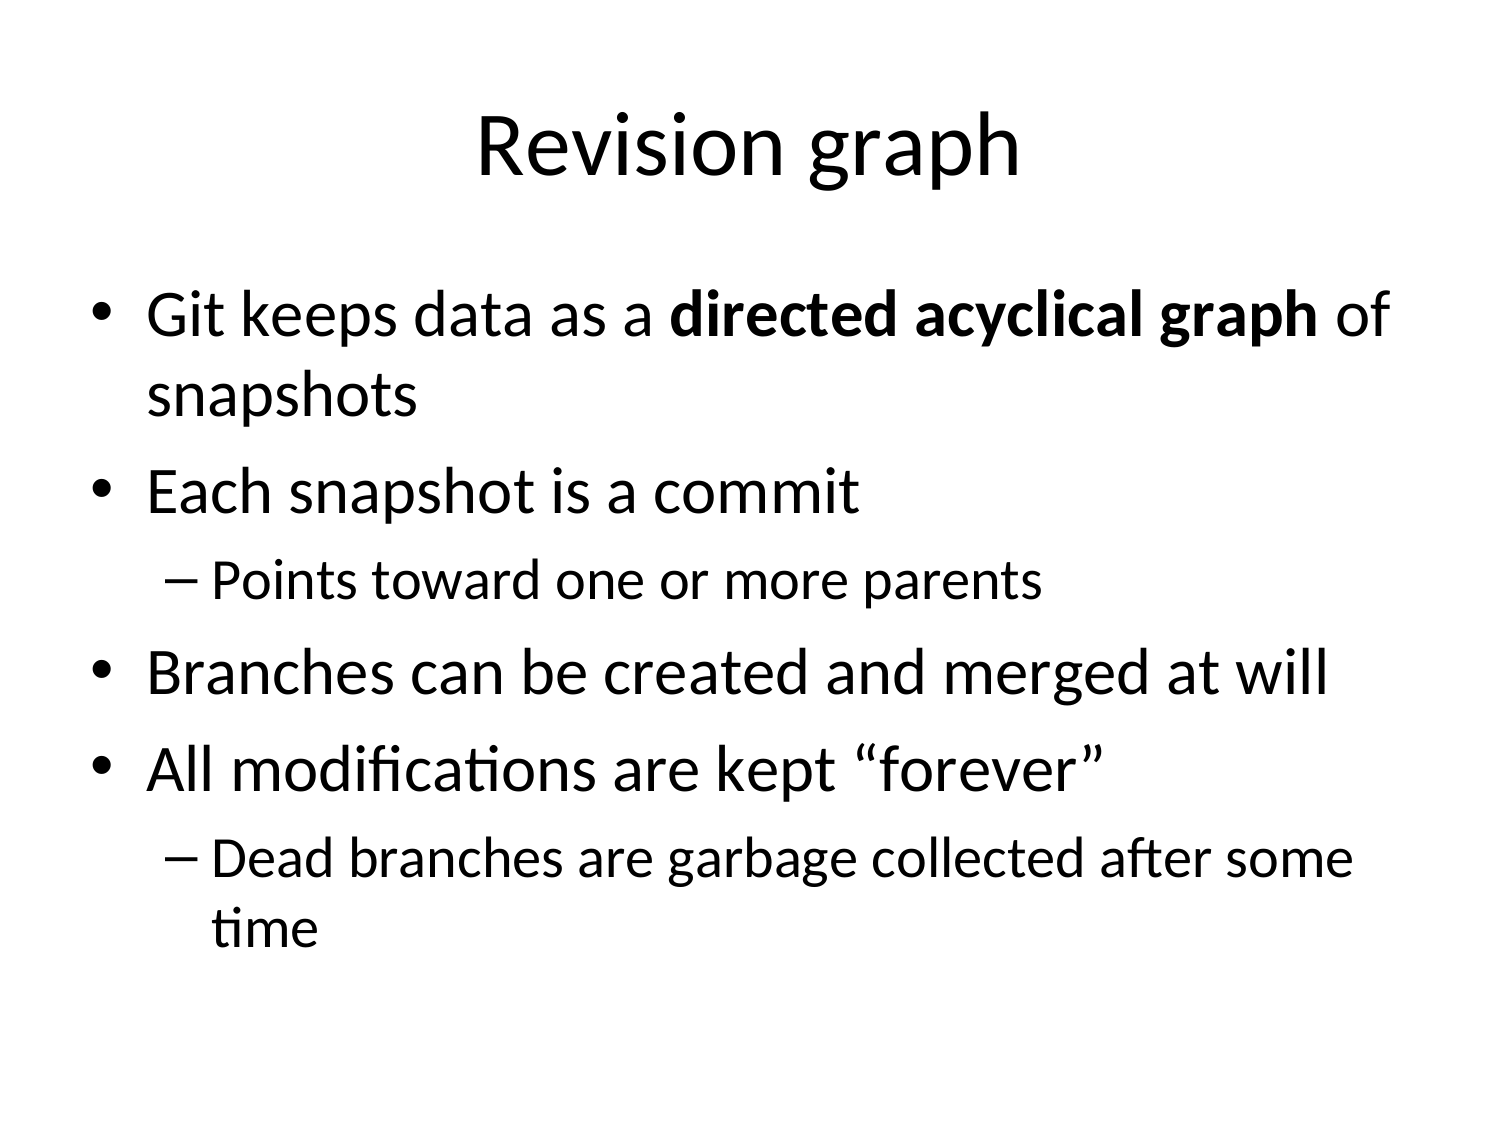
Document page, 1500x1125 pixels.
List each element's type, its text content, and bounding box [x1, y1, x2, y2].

title Revision graph [75, 45, 1426, 233]
list Git keeps data as a directed acyclical graph of snapshots Each snapshot is a commit Points toward one or more parents Branches can be created and merged at will All modifications are kept “forever” Dead branches are garbage collected after some time [75, 262, 1426, 1006]
